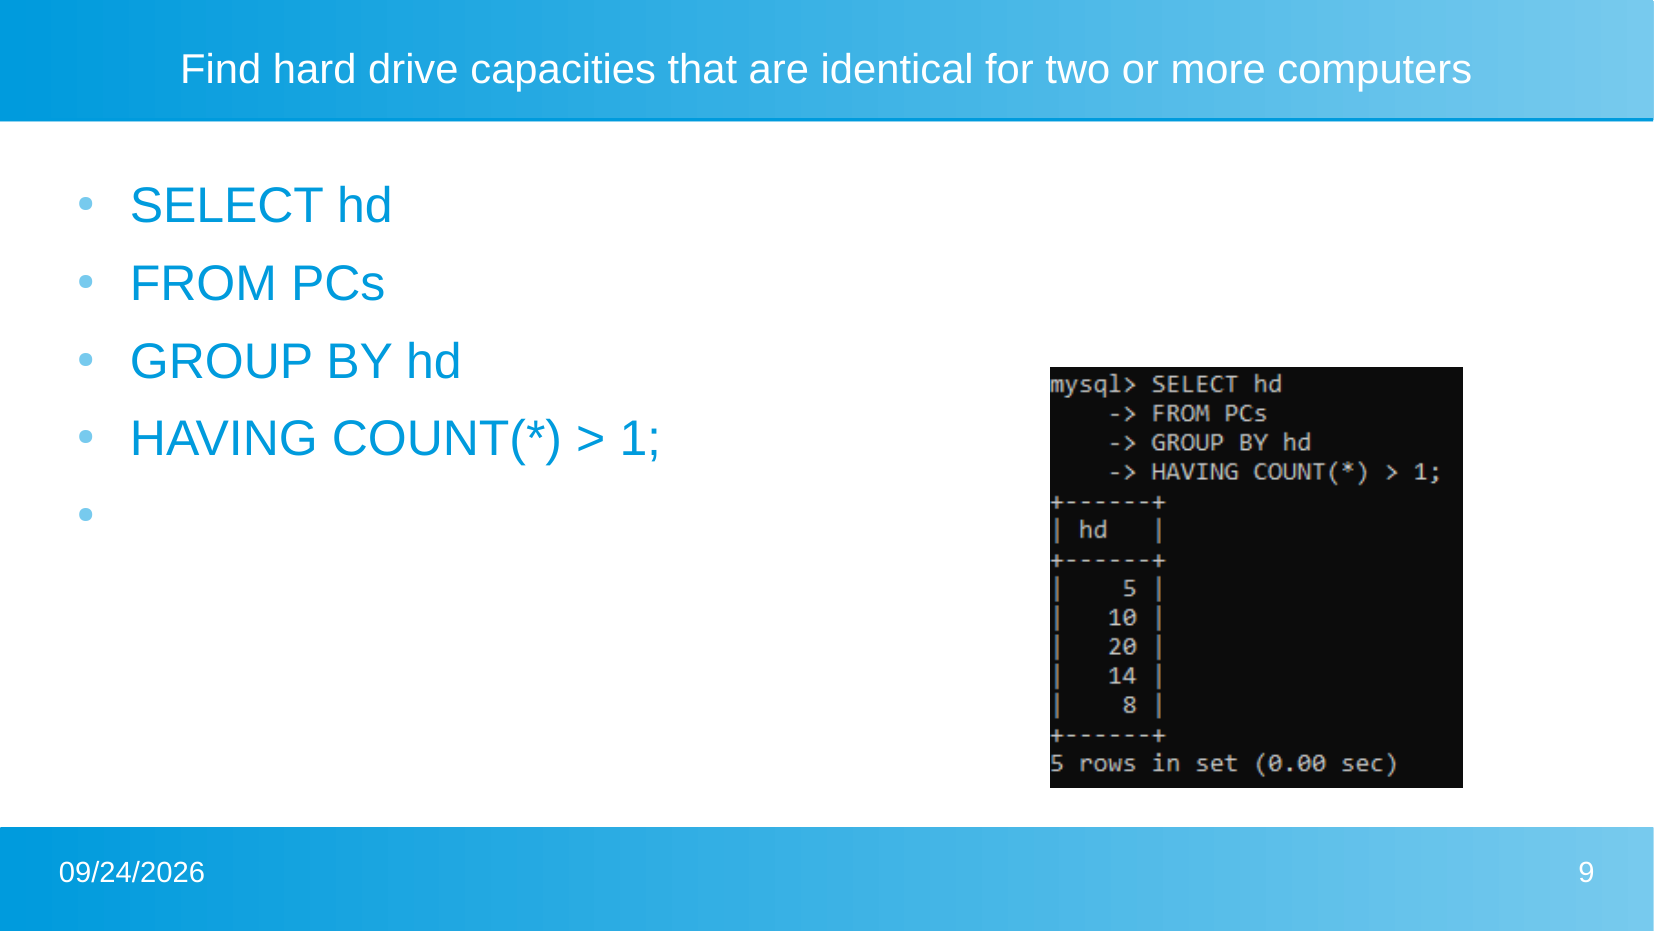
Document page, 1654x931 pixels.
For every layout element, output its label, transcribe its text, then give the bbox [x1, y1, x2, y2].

title Find hard drive capacities that are identical for two or more computers [59, 29, 1595, 108]
list SELECT hd FROM PCs GROUP BY hd HAVING COUNT(*) > 1; [59, 177, 1595, 768]
picture [1050, 367, 1463, 788]
